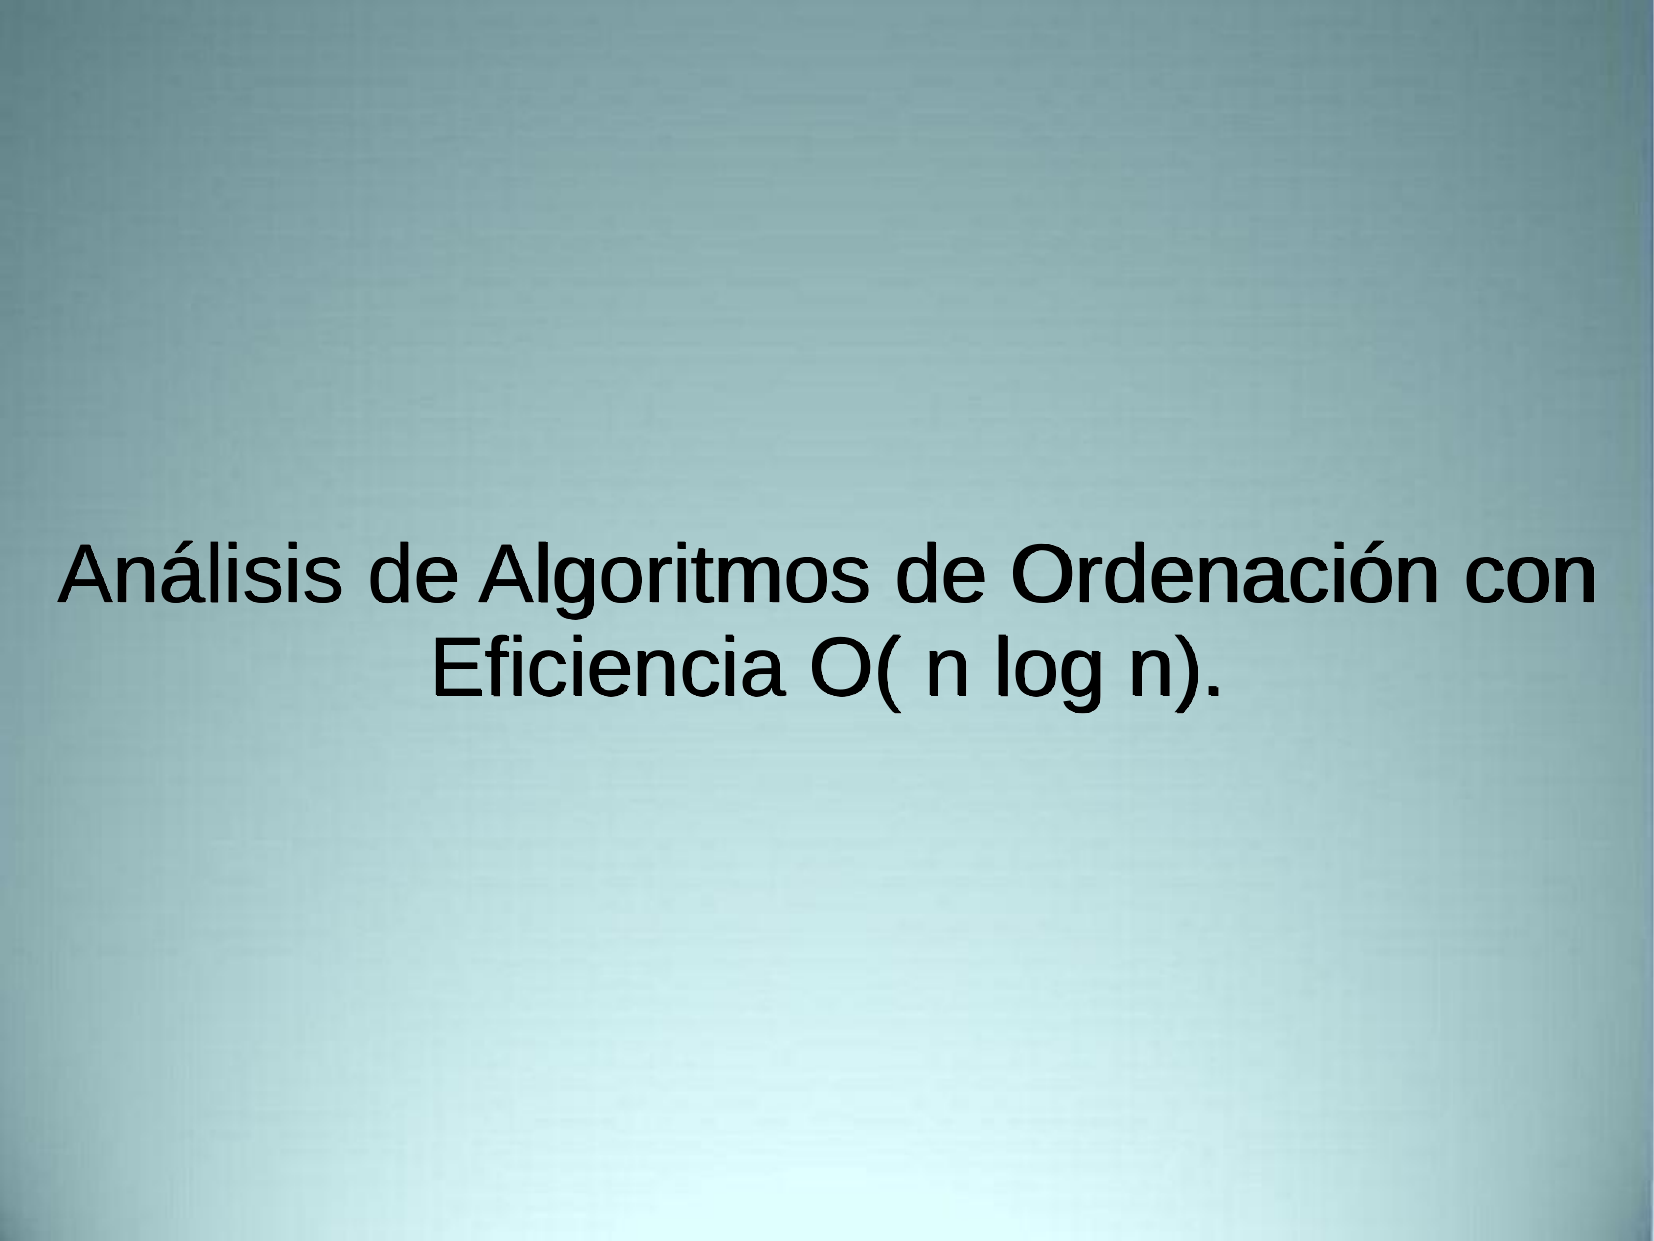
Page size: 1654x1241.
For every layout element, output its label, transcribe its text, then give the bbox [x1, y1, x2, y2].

text_box Análisis de Algoritmos de Ordenación con Eficiencia O( n log n). [42, 527, 1614, 714]
picture [0, 0, 1654, 1241]
